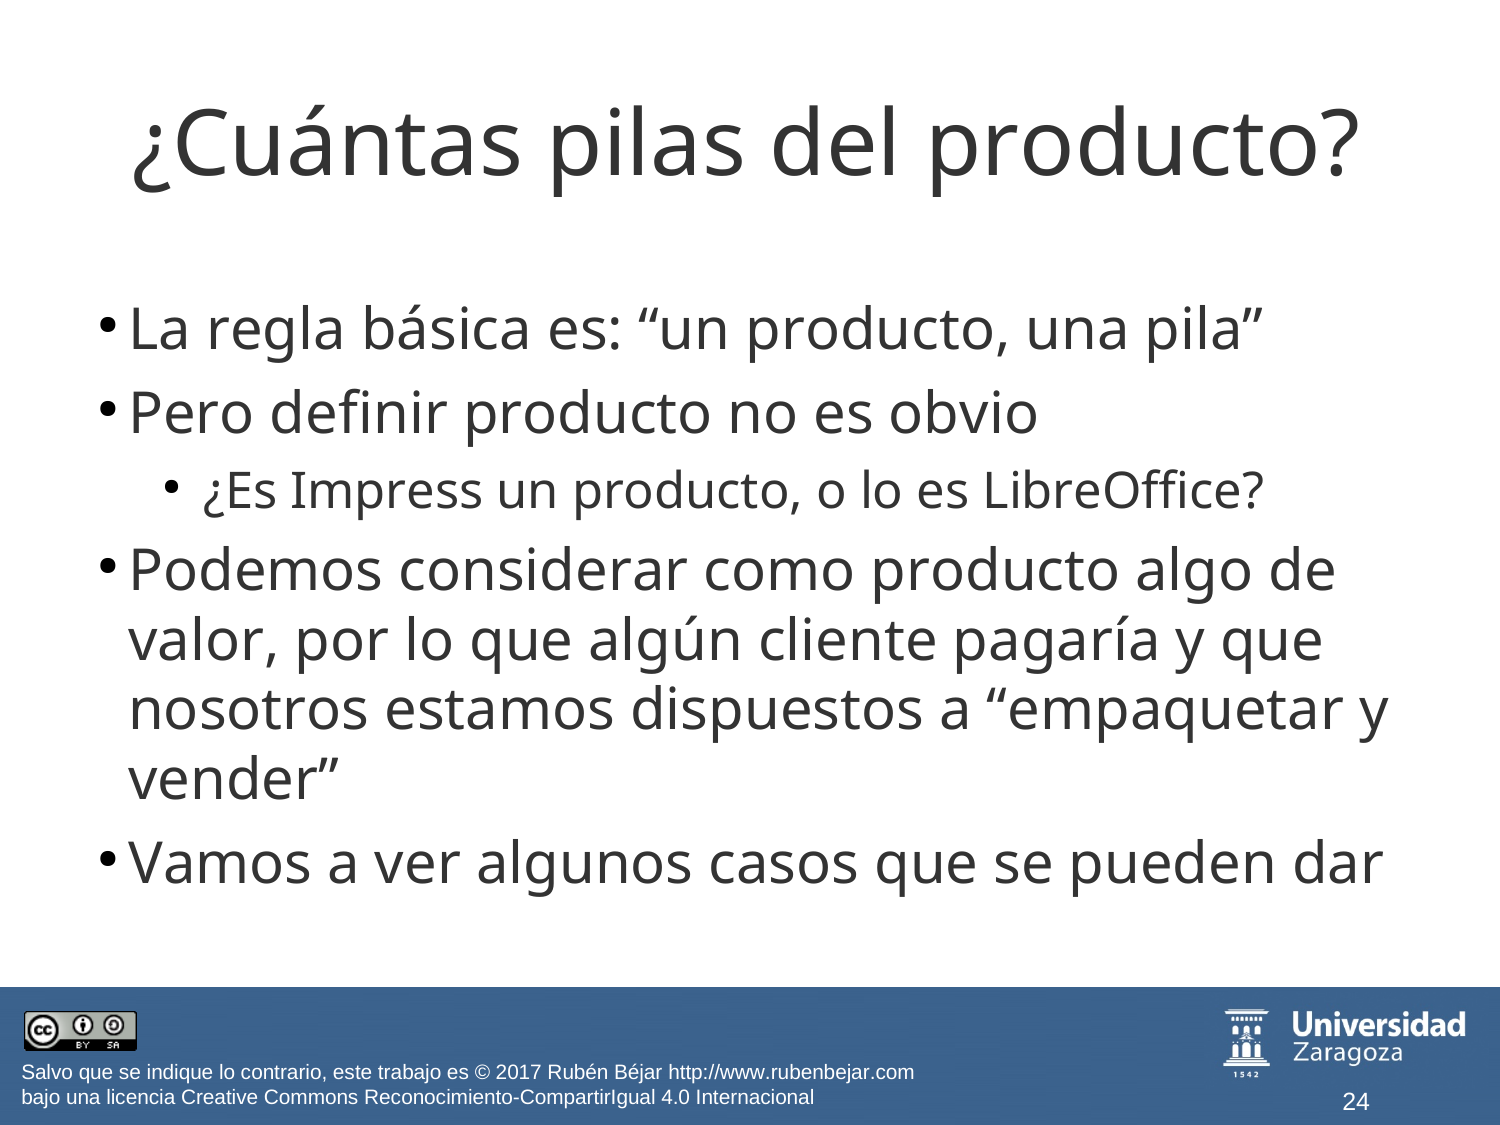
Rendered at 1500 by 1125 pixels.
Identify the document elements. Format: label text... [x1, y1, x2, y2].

picture [0, 987, 1500, 1125]
title ¿Cuántas pilas del producto? [74, 21, 1420, 257]
list La regla básica es: “un producto, una pila” Pero definir producto no es obvio ¿Es Impress un producto, o lo es LibreOffice? Podemos considerar como producto algo de valor, por lo que algún cliente pagaría y que nosotros estamos dispuestos a “empaquetar y vender” Vamos a ver algunos casos que se pueden dar [82, 283, 1418, 957]
